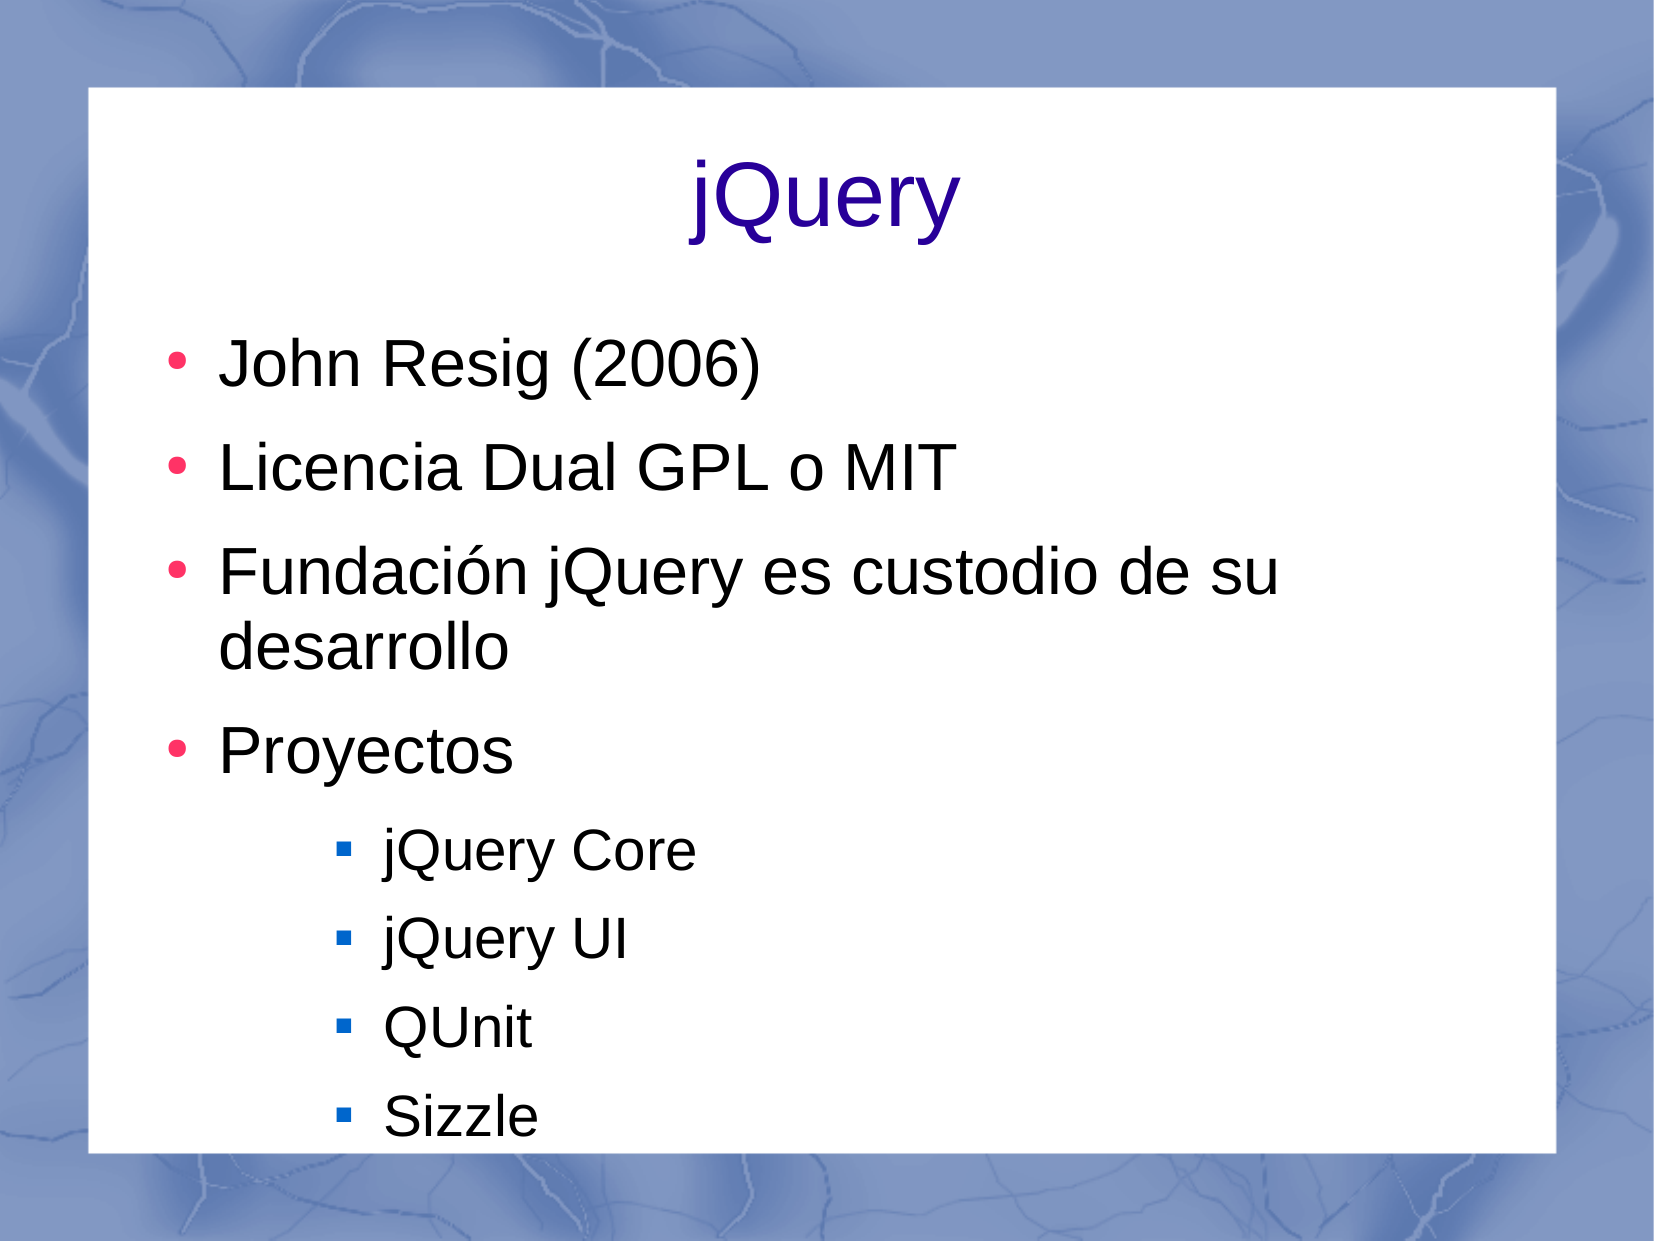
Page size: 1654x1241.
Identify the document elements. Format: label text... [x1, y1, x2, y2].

picture [0, 0, 1654, 1241]
title jQuery [118, 90, 1536, 298]
list John Resig (2006) Licencia Dual GPL o MIT Fundación jQuery es custodio de su desarrollo Proyectos jQuery Core jQuery UI QUnit Sizzle [147, 325, 1506, 1232]
